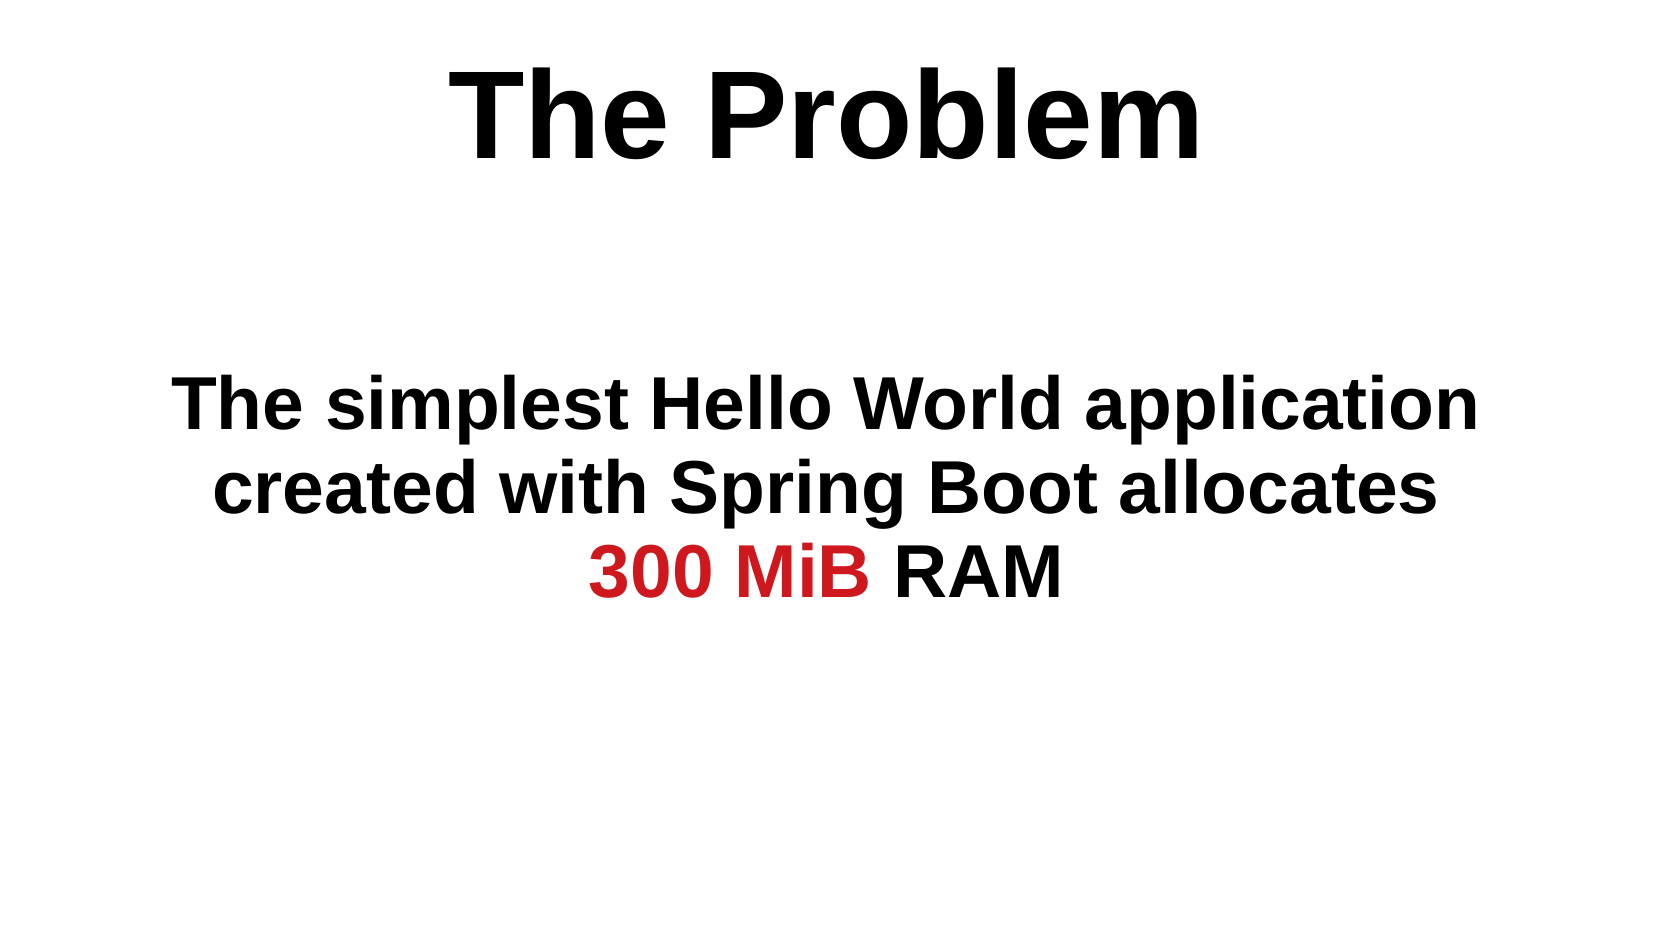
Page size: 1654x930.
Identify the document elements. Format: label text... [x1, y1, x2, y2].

title The Problem [82, 37, 1571, 193]
subtitle The simplest Hello World application created with Spring Boot allocates 300 MiB RAM [82, 217, 1571, 757]
